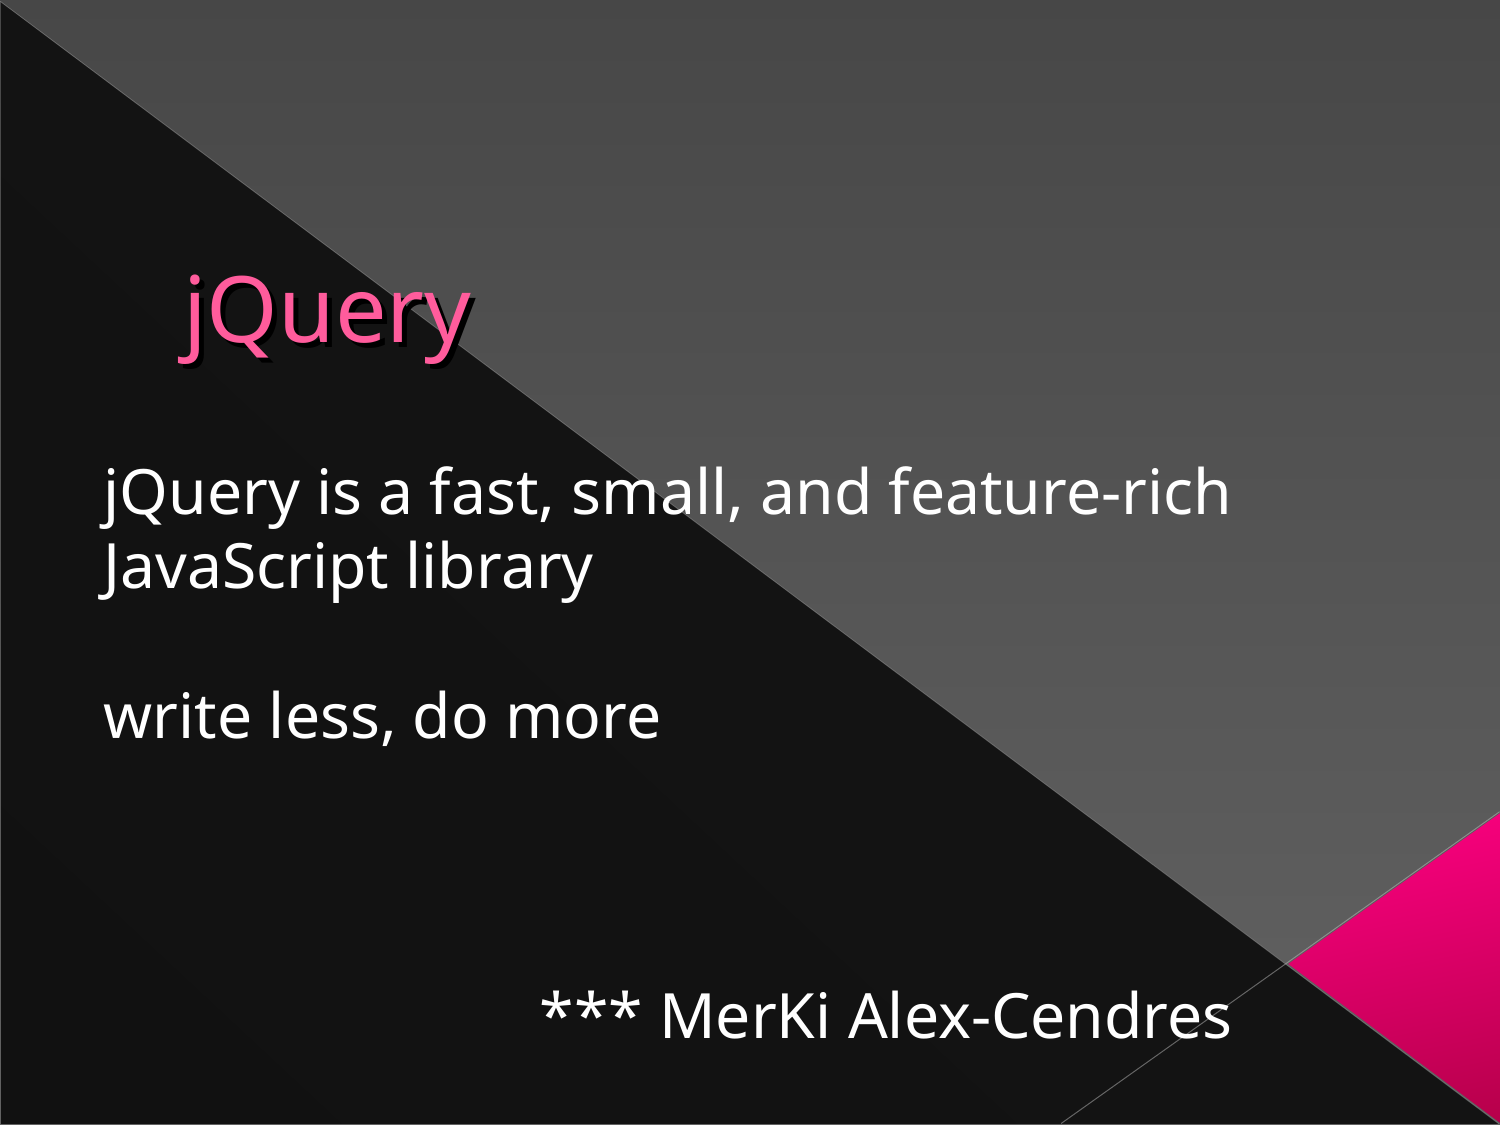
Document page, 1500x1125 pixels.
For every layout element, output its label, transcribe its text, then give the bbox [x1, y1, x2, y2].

title jQuery [88, 127, 1412, 369]
subtitle jQuery is a fast, small, and feature-rich JavaScript library write less, do more *** MerKi Alex-Cendres [88, 369, 1412, 657]
